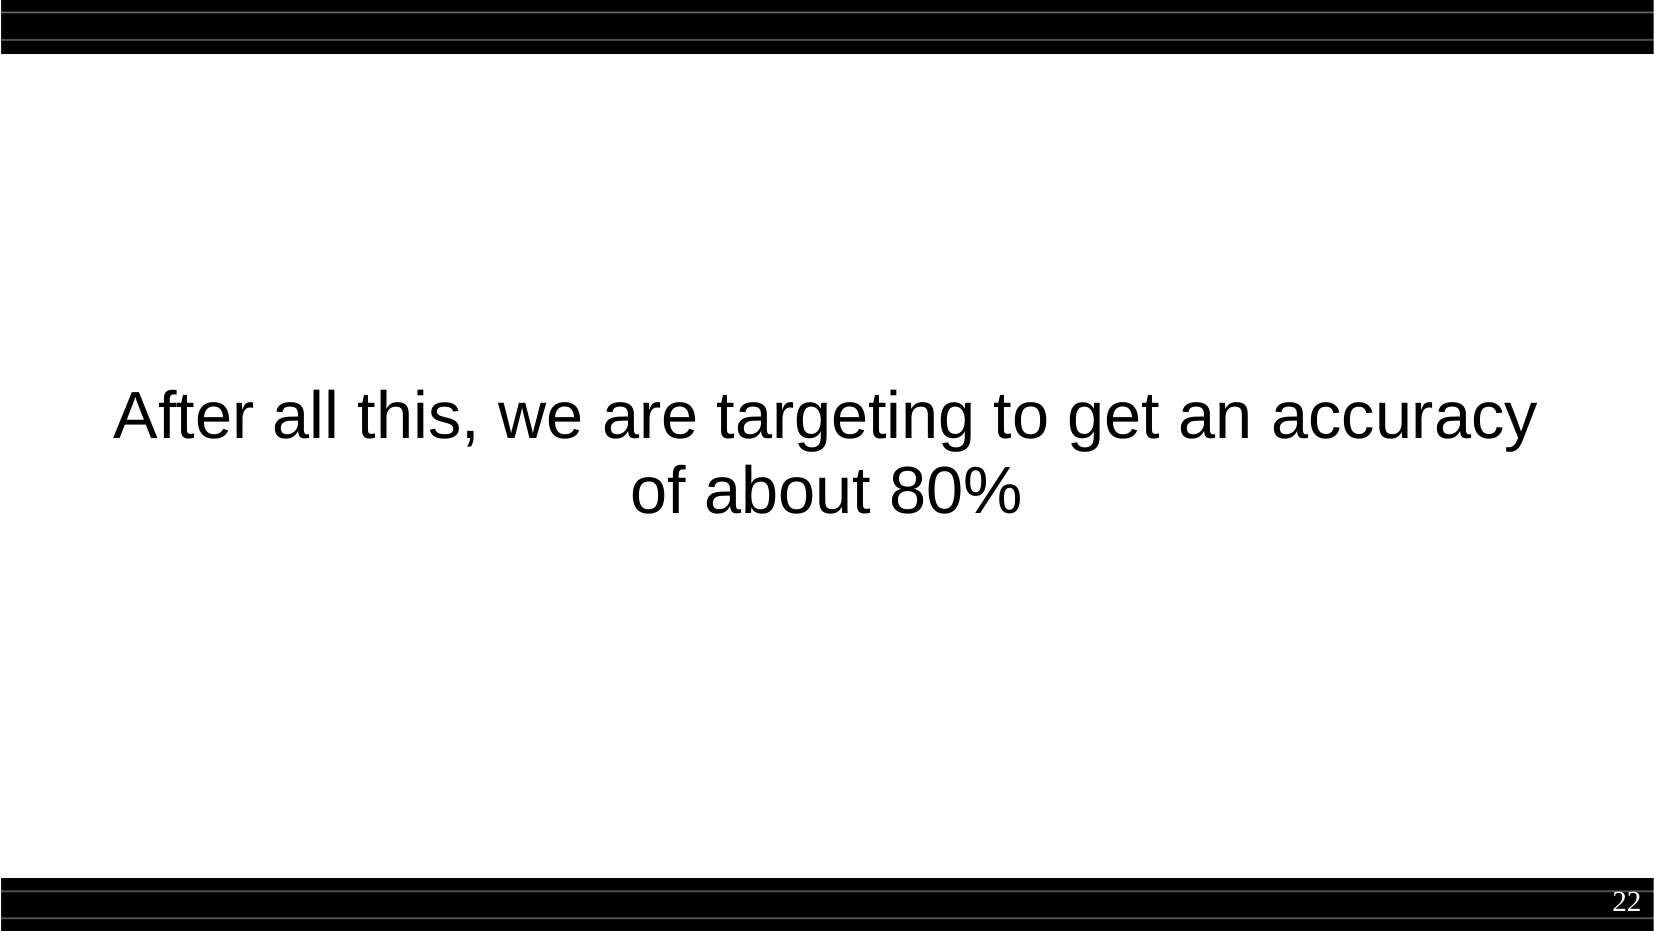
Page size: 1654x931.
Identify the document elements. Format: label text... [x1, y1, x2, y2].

picture [1, 878, 1654, 931]
subtitle After all this, we are targeting to get an accuracy of about 80% [82, 92, 1571, 813]
picture [1, 0, 1654, 54]
